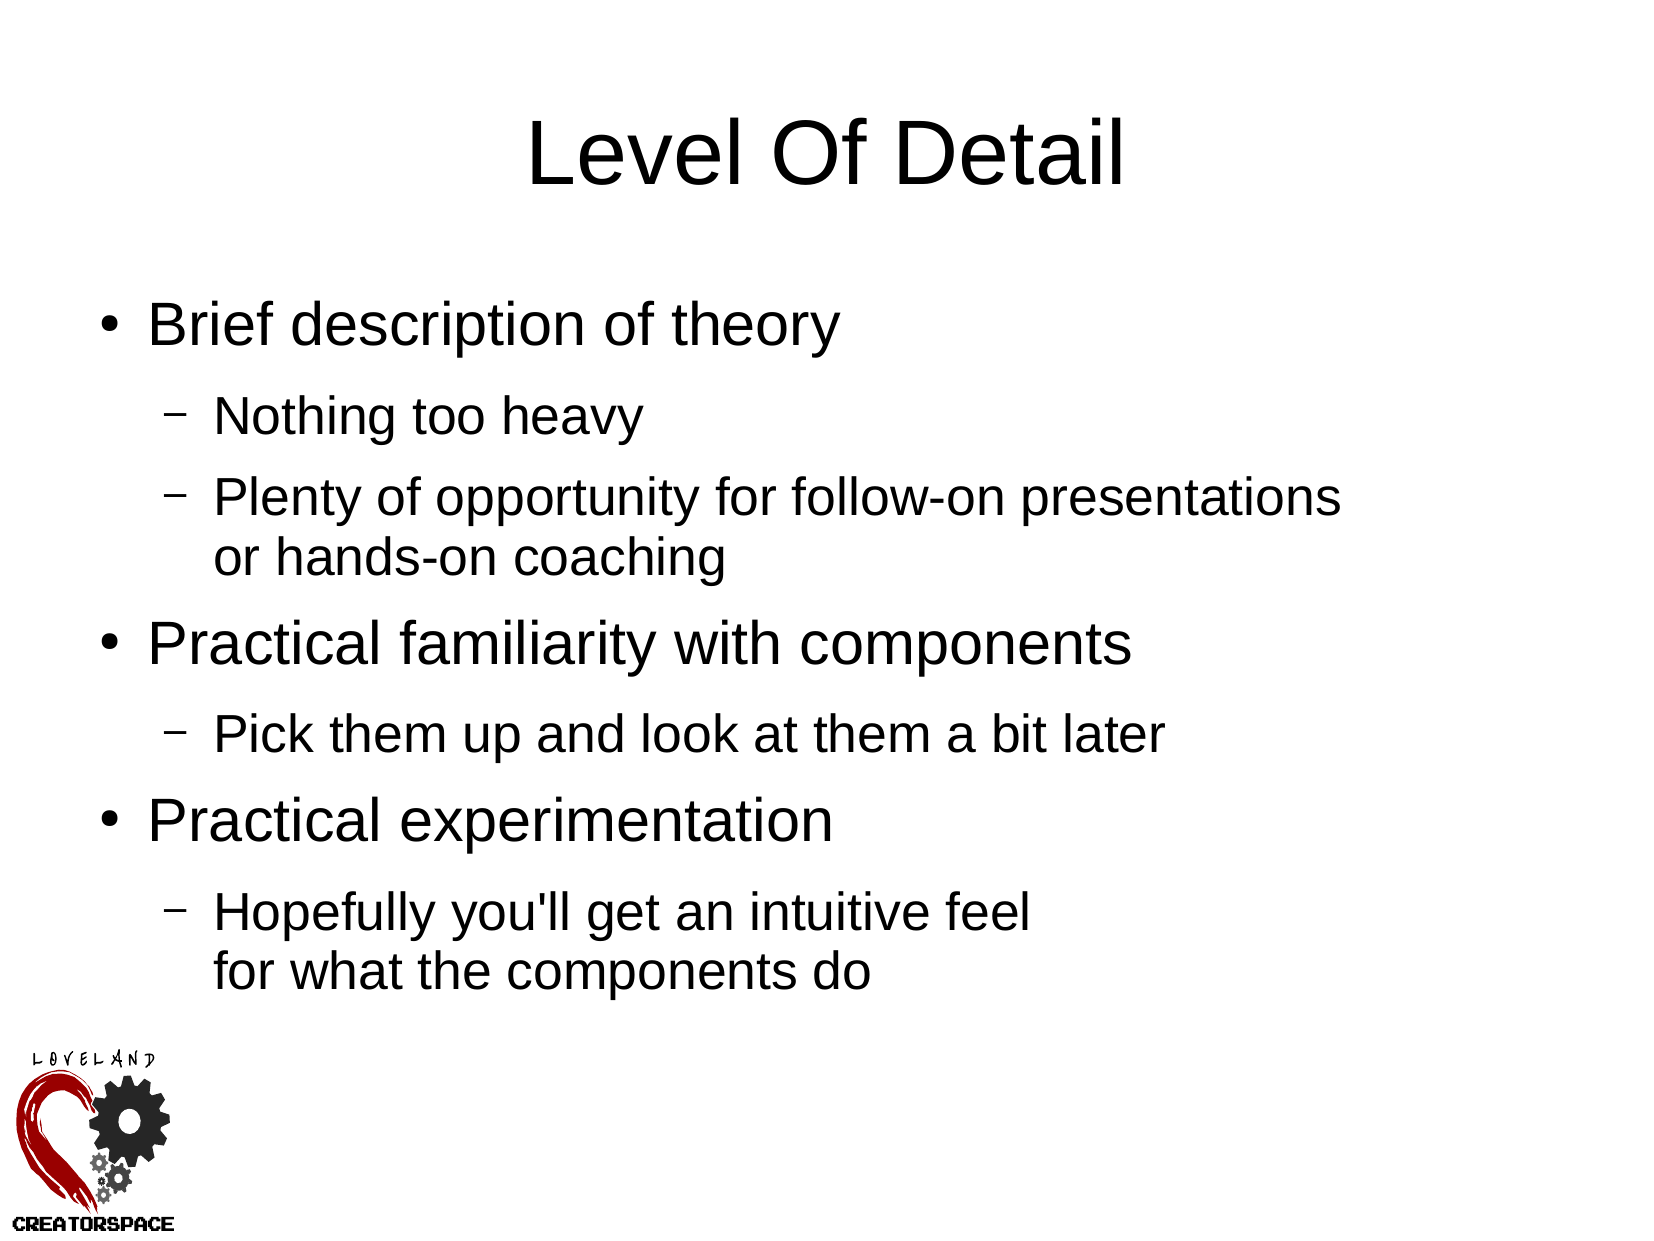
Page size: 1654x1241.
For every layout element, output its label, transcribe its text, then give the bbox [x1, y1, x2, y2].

list Brief description of theory Nothing too heavy Plenty of opportunity for follow-on presentations or hands-on coaching Practical familiarity with components Pick them up and look at them a bit later Practical experimentation Hopefully you'll get an intuitive feel for what the components do [82, 290, 1571, 1010]
title Level Of Detail [82, 49, 1571, 257]
